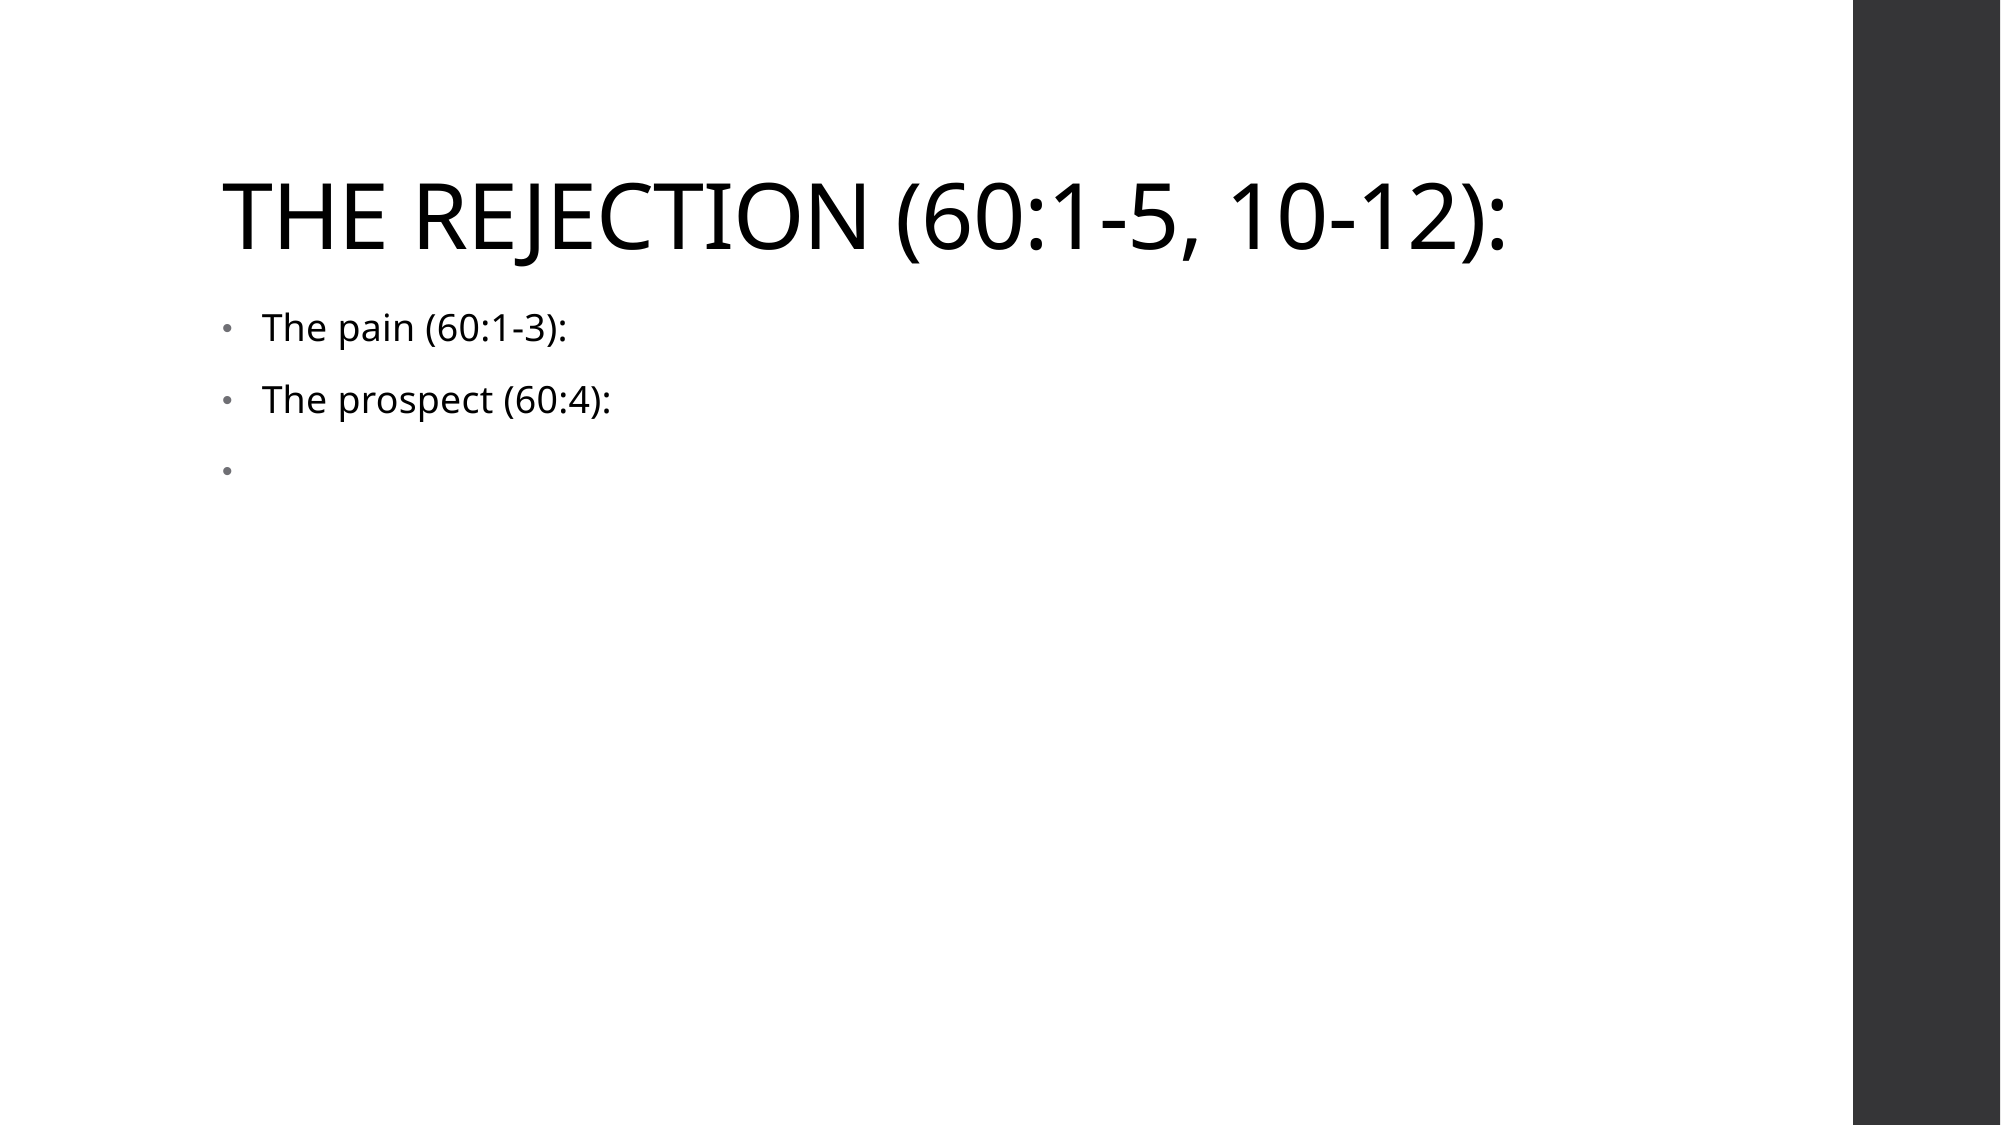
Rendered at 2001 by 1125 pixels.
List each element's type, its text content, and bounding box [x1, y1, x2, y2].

list The pain (60:1-3): The prospect (60:4): [206, 299, 1617, 1014]
title THE REJECTION (60:1-5, 10-12): [206, 60, 1797, 278]
